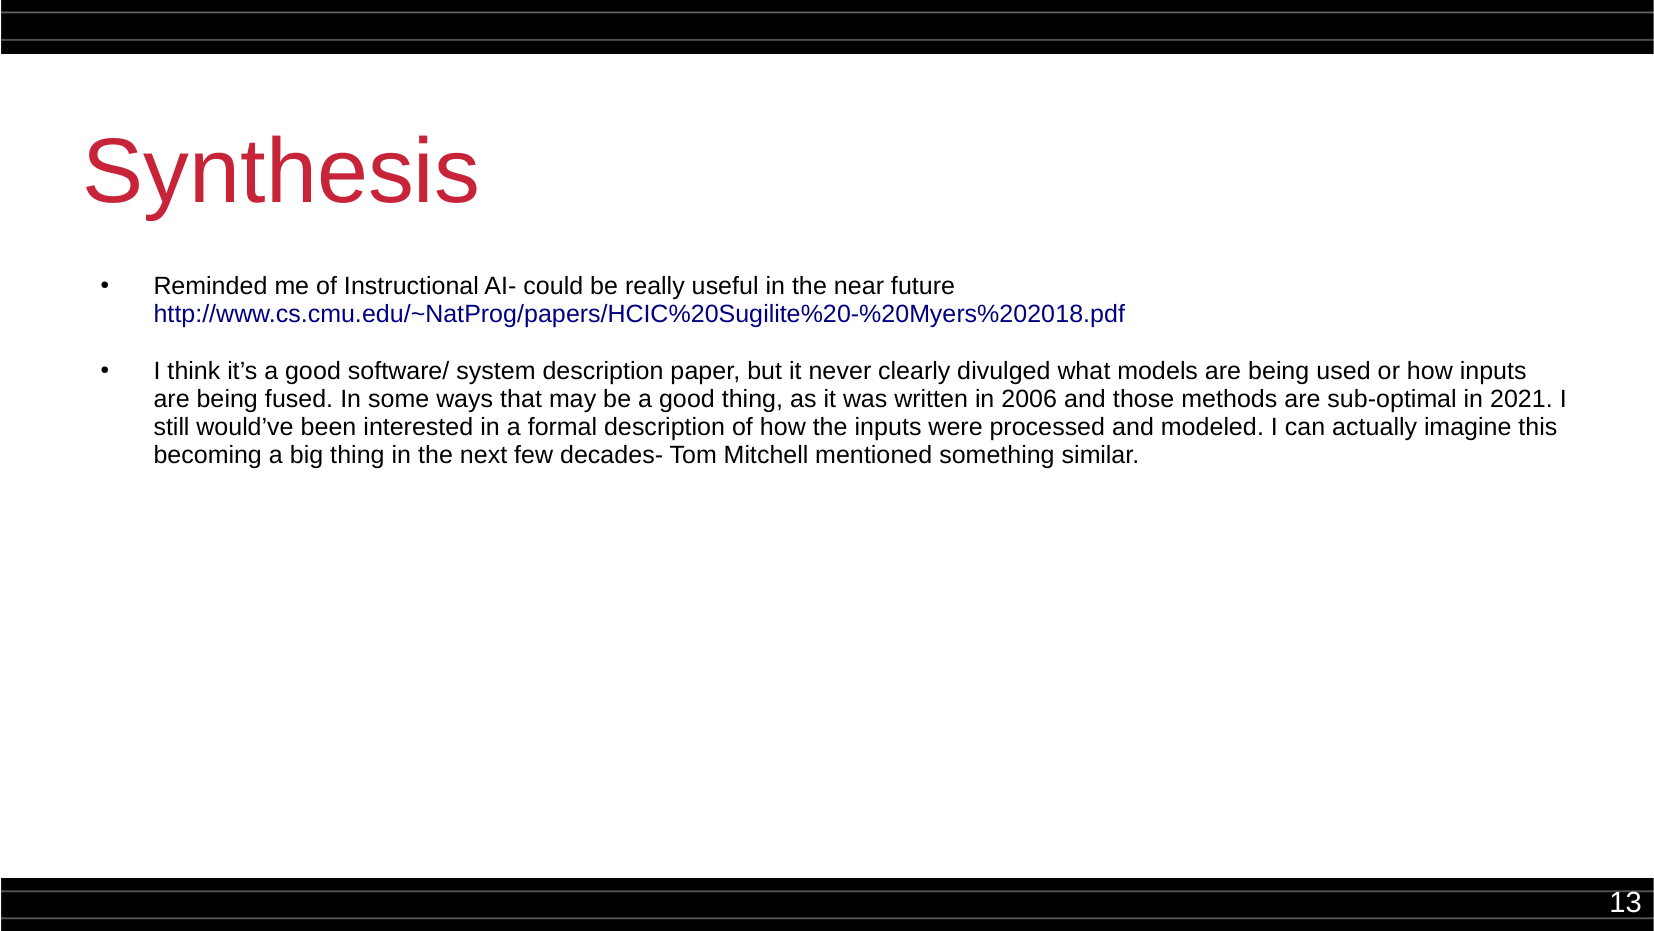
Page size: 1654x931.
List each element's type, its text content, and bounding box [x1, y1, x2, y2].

picture [1, 878, 1654, 931]
title Synthesis [82, 92, 1571, 249]
picture [1, 0, 1654, 54]
list Reminded me of Instructional AI- could be really useful in the near future http://www.cs.cmu.edu/~NatProg/papers/HCIC%20Sugilite%20-%20Myers%202018.pdf I think it’s a good software/ system description paper, but it never clearly divulged what models are being used or how inputs are being fused. In some ways that may be a good thing, as it was written in 2006 and those methods are sub-optimal in 2021. I still would’ve been interested in a formal description of how the inputs were processed and modeled. I can actually imagine this becoming a big thing in the next few decades- Tom Mitchell mentioned something similar. [82, 271, 1571, 758]
